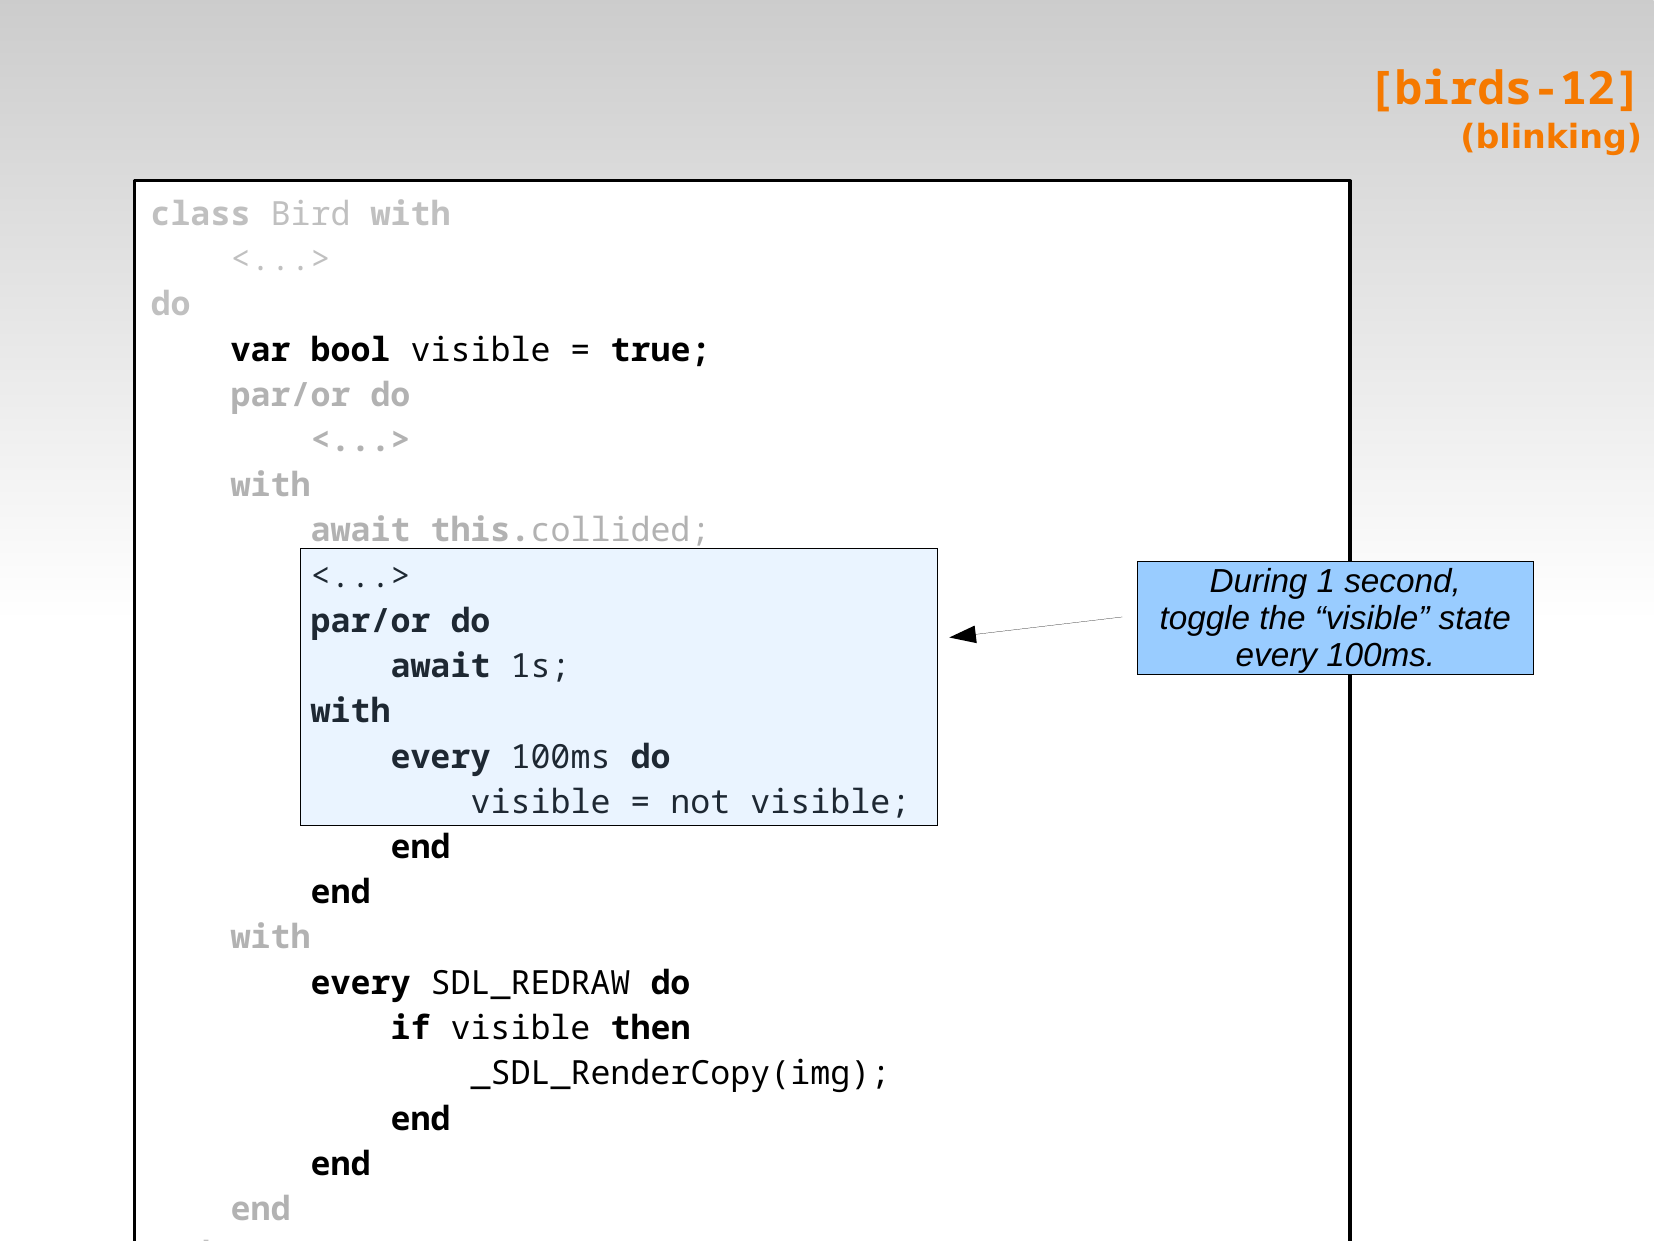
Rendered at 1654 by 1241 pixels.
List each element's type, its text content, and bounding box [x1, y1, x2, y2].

text_box [300, 548, 938, 826]
text_box During 1 second, toggle the “visible” state every 100ms. [1137, 561, 1534, 675]
title [birds-12] (blinking) [154, 2, 1643, 210]
text_box class Bird with <...> do var bool visible = true; par/or do <...> with await this.collided; <...> par/or do await 1s; with every 100ms do visible = not visible; end end with every SDL_REDRAW do if visible then _SDL_RenderCopy(img); end end end end <...> [134, 180, 1351, 1228]
